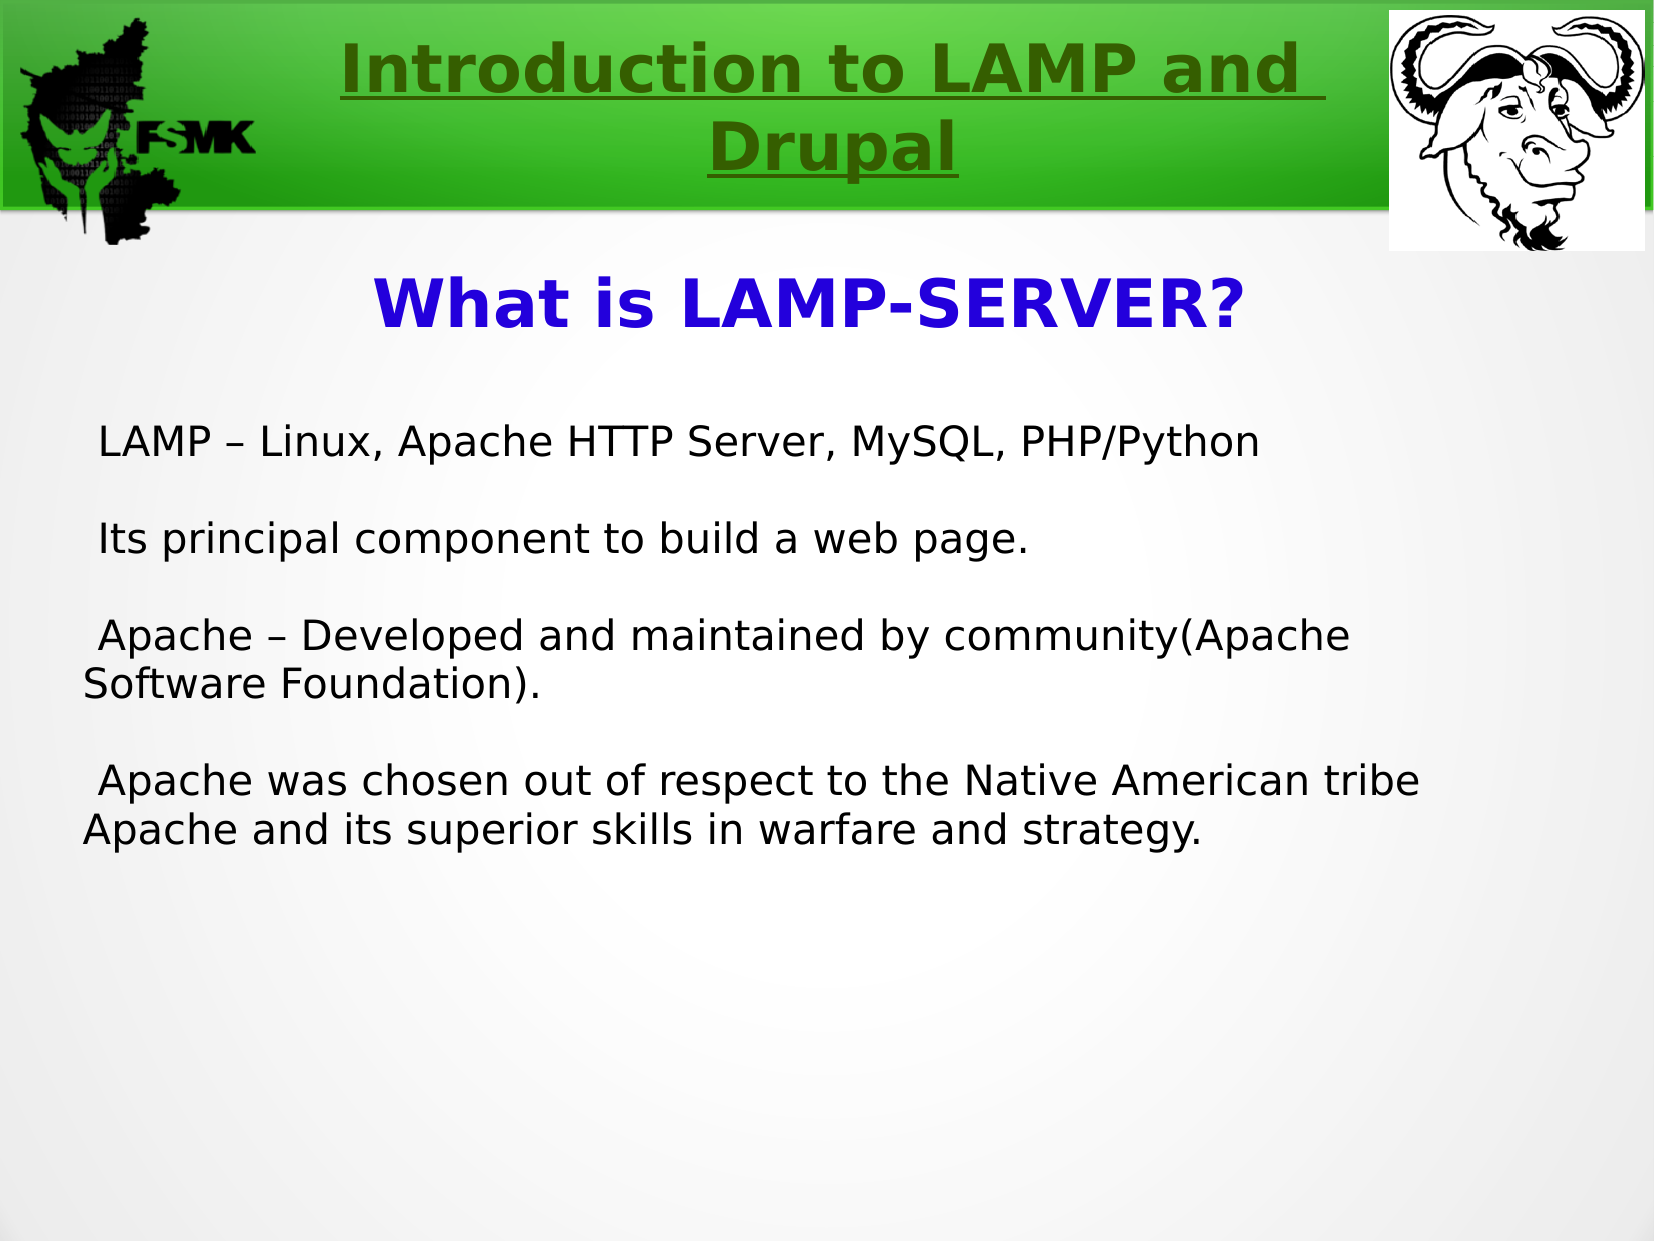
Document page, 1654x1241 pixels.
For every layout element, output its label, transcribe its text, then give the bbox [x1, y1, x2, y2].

text_box What is LAMP-SERVER? LAMP – Linux, Apache HTTP Server, MySQL, PHP/Python Its principal component to build a web page. Apache – Developed and maintained by community(Apache Software Foundation). Apache was chosen out of respect to the Native American tribe Apache and its superior skills in warfare and strategy. [82, 190, 1538, 1004]
title Introduction to LAMP and Drupal [274, 12, 1389, 190]
picture [1389, 10, 1645, 251]
picture [3, 2, 274, 259]
